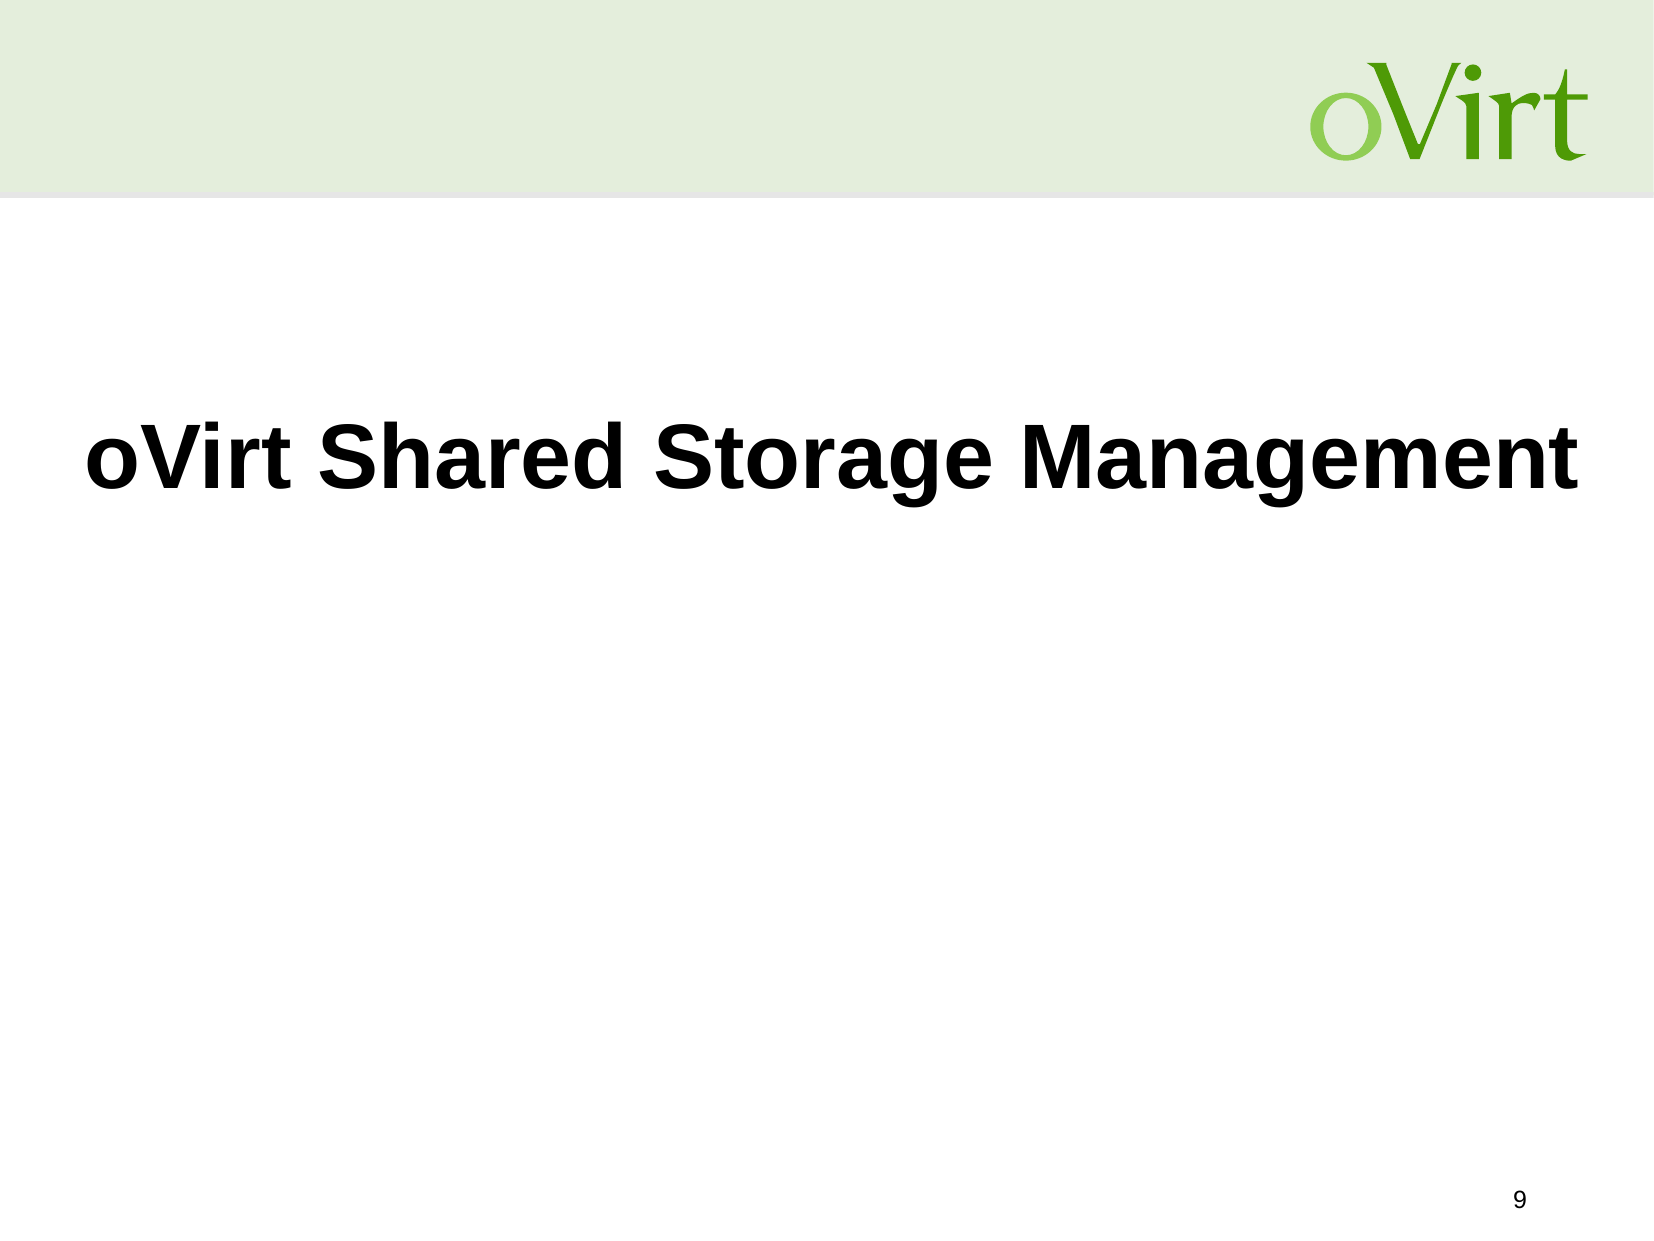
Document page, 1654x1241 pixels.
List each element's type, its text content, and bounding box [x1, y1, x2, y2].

text_box oVirt Shared Storage Management [45, 406, 1621, 965]
